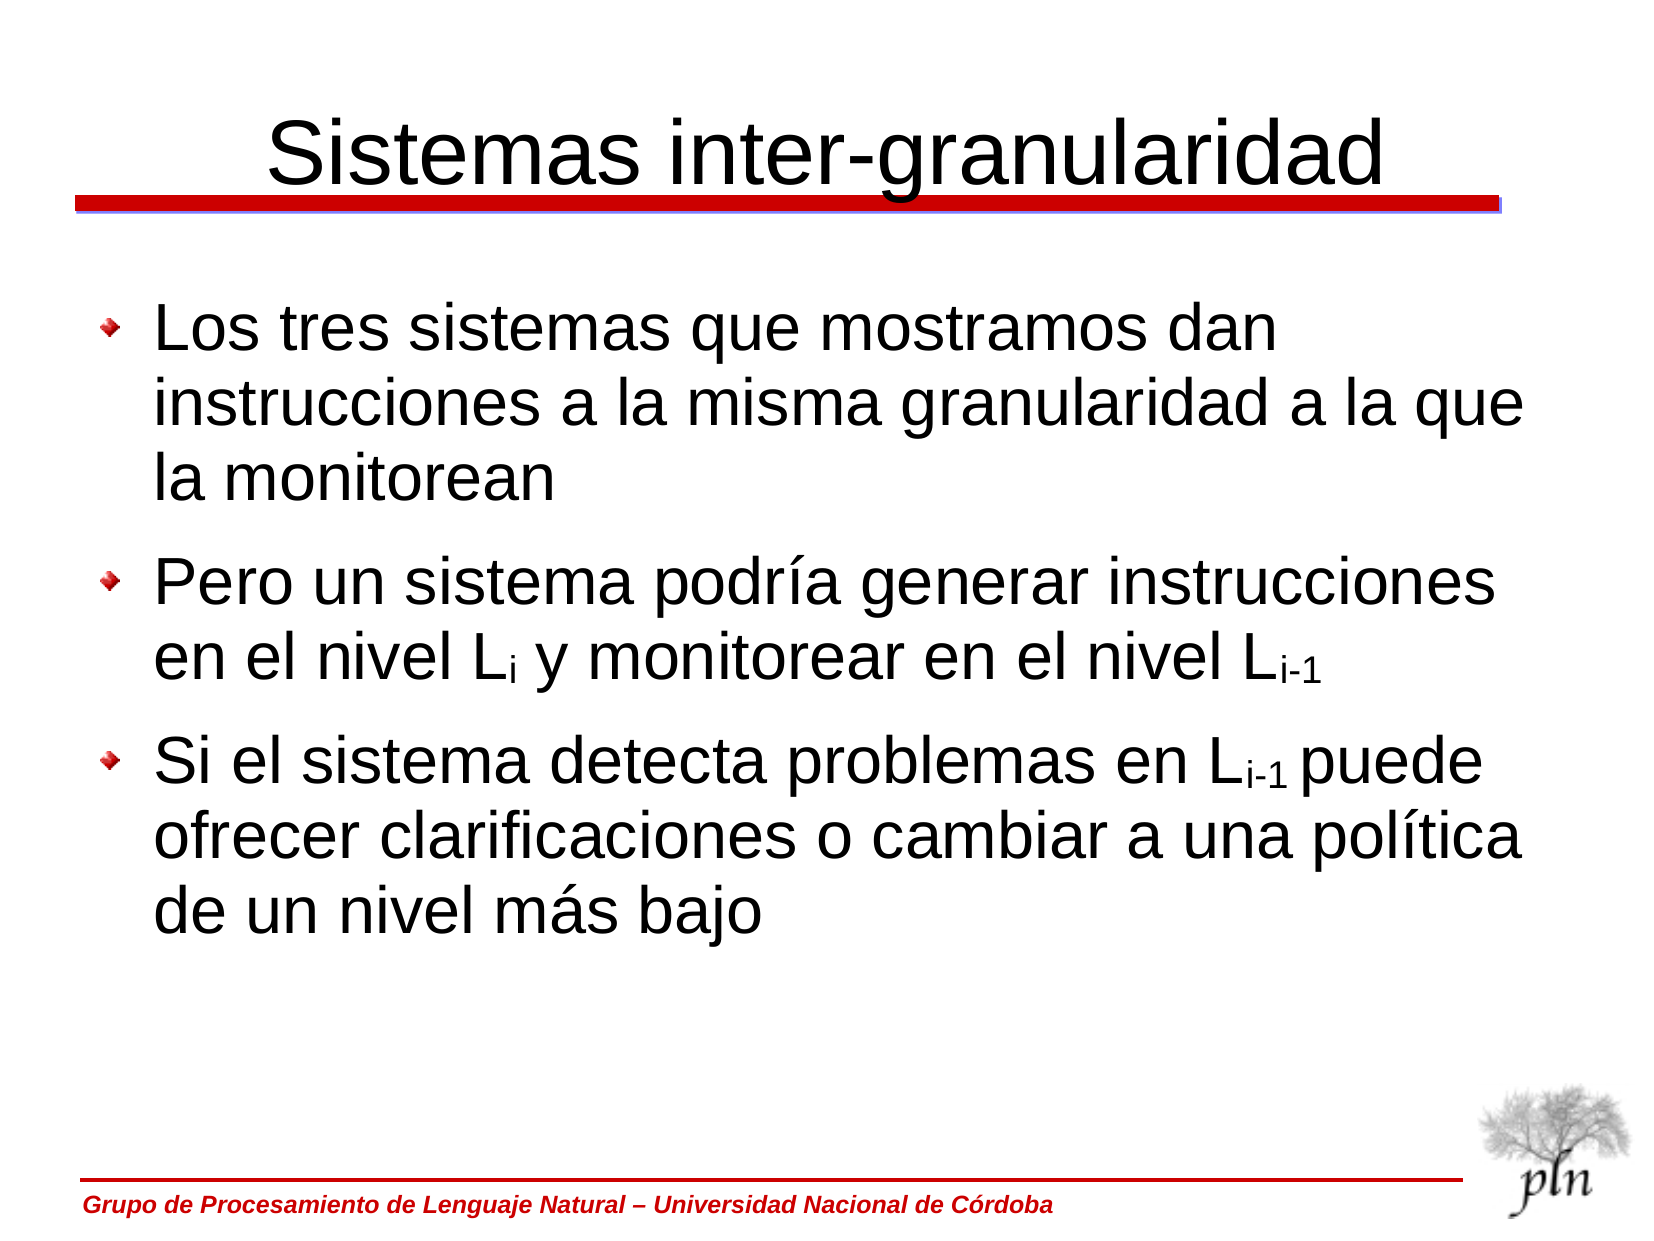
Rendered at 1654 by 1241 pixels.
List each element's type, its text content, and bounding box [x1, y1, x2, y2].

title Sistemas inter-granularidad [82, 49, 1571, 257]
list Los tres sistemas que mostramos dan instrucciones a la misma granularidad a la que la monitorean Pero un sistema podría generar instrucciones en el nivel Li y monitorear en el nivel Li-1 Si el sistema detecta problemas en Li-1 puede ofrecer clarificaciones o cambiar a una política de un nivel más bajo [82, 290, 1571, 1109]
picture [1477, 1083, 1635, 1219]
